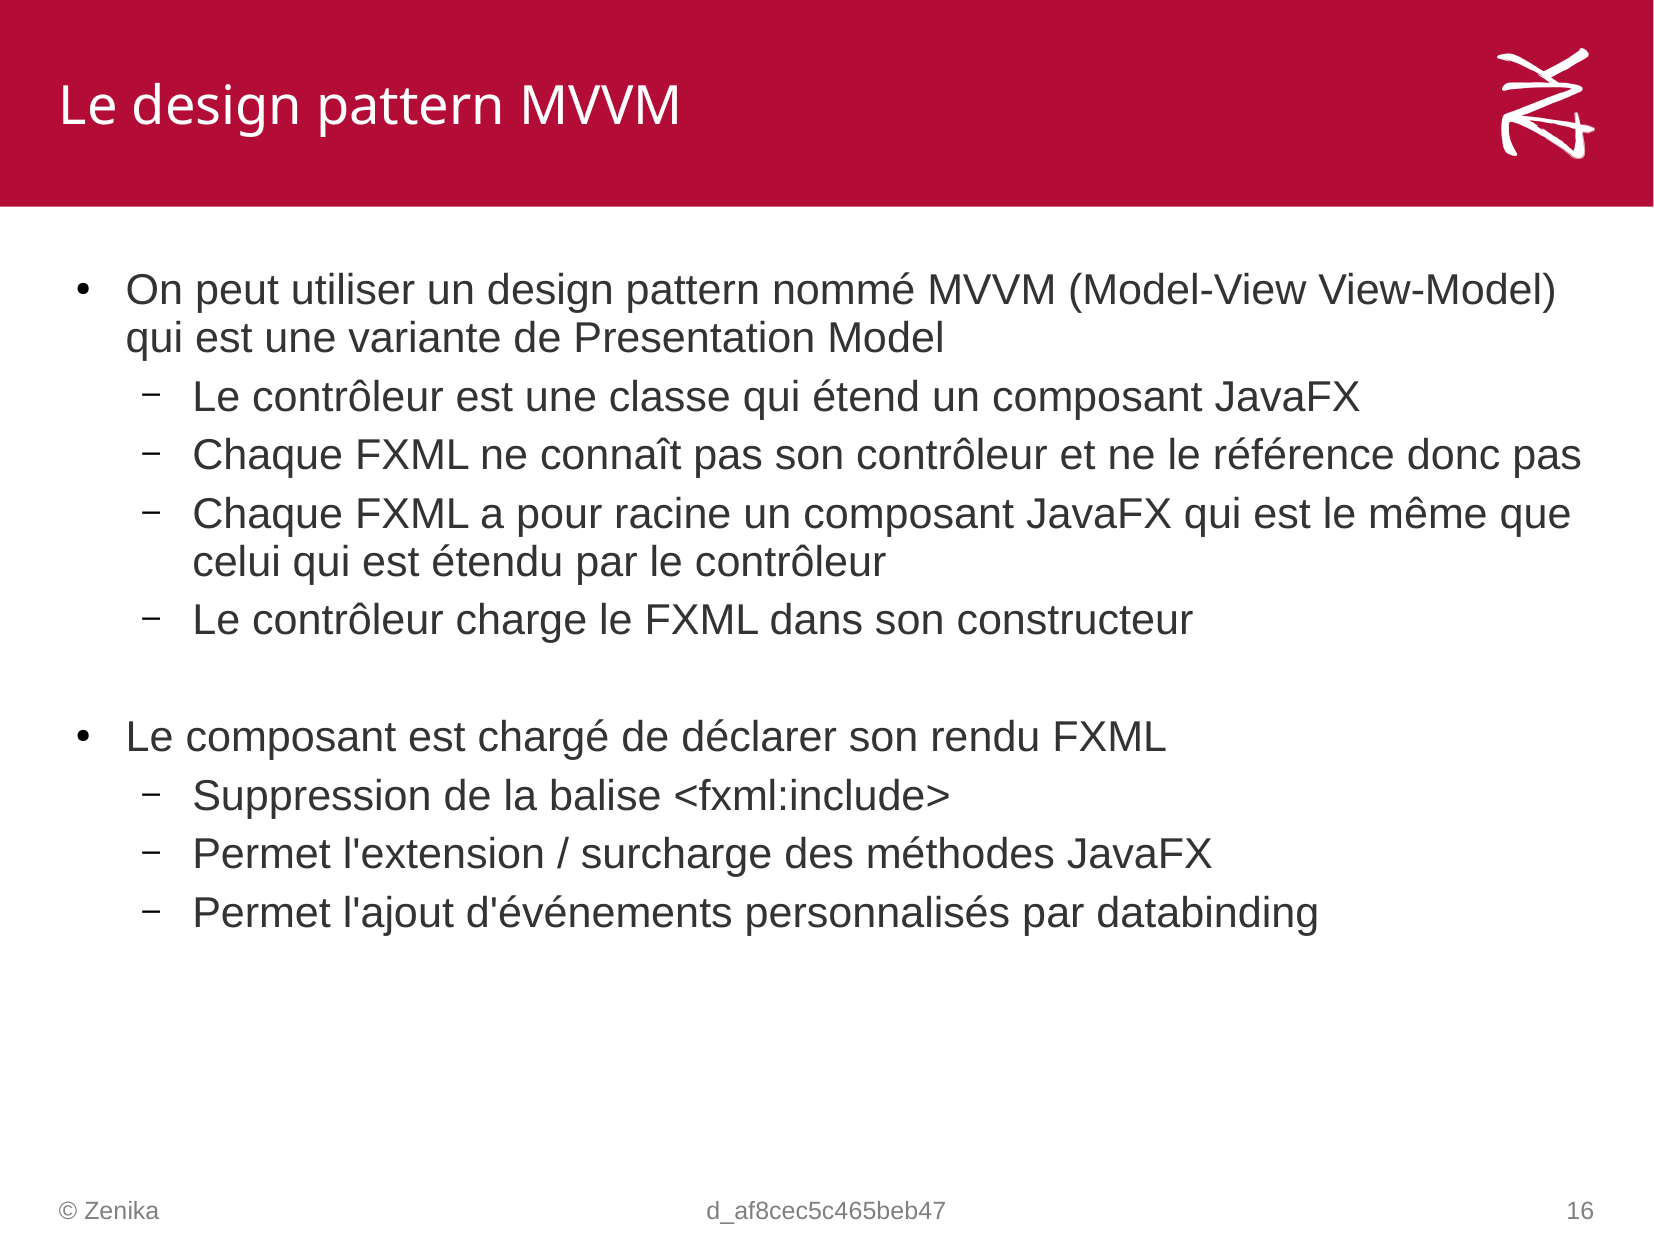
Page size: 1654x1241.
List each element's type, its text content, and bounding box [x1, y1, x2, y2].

list On peut utiliser un design pattern nommé MVVM (Model-View View-Model) qui est une variante de Presentation Model Le contrôleur est une classe qui étend un composant JavaFX Chaque FXML ne connaît pas son contrôleur et ne le référence donc pas Chaque FXML a pour racine un composant JavaFX qui est le même que celui qui est étendu par le contrôleur Le contrôleur charge le FXML dans son constructeur Le composant est chargé de déclarer son rendu FXML Suppression de la balise <fxml:include> Permet l'extension / surcharge des méthodes JavaFX Permet l'ajout d'événements personnalisés par databinding [59, 265, 1595, 986]
title Le design pattern MVVM [59, 29, 1595, 178]
